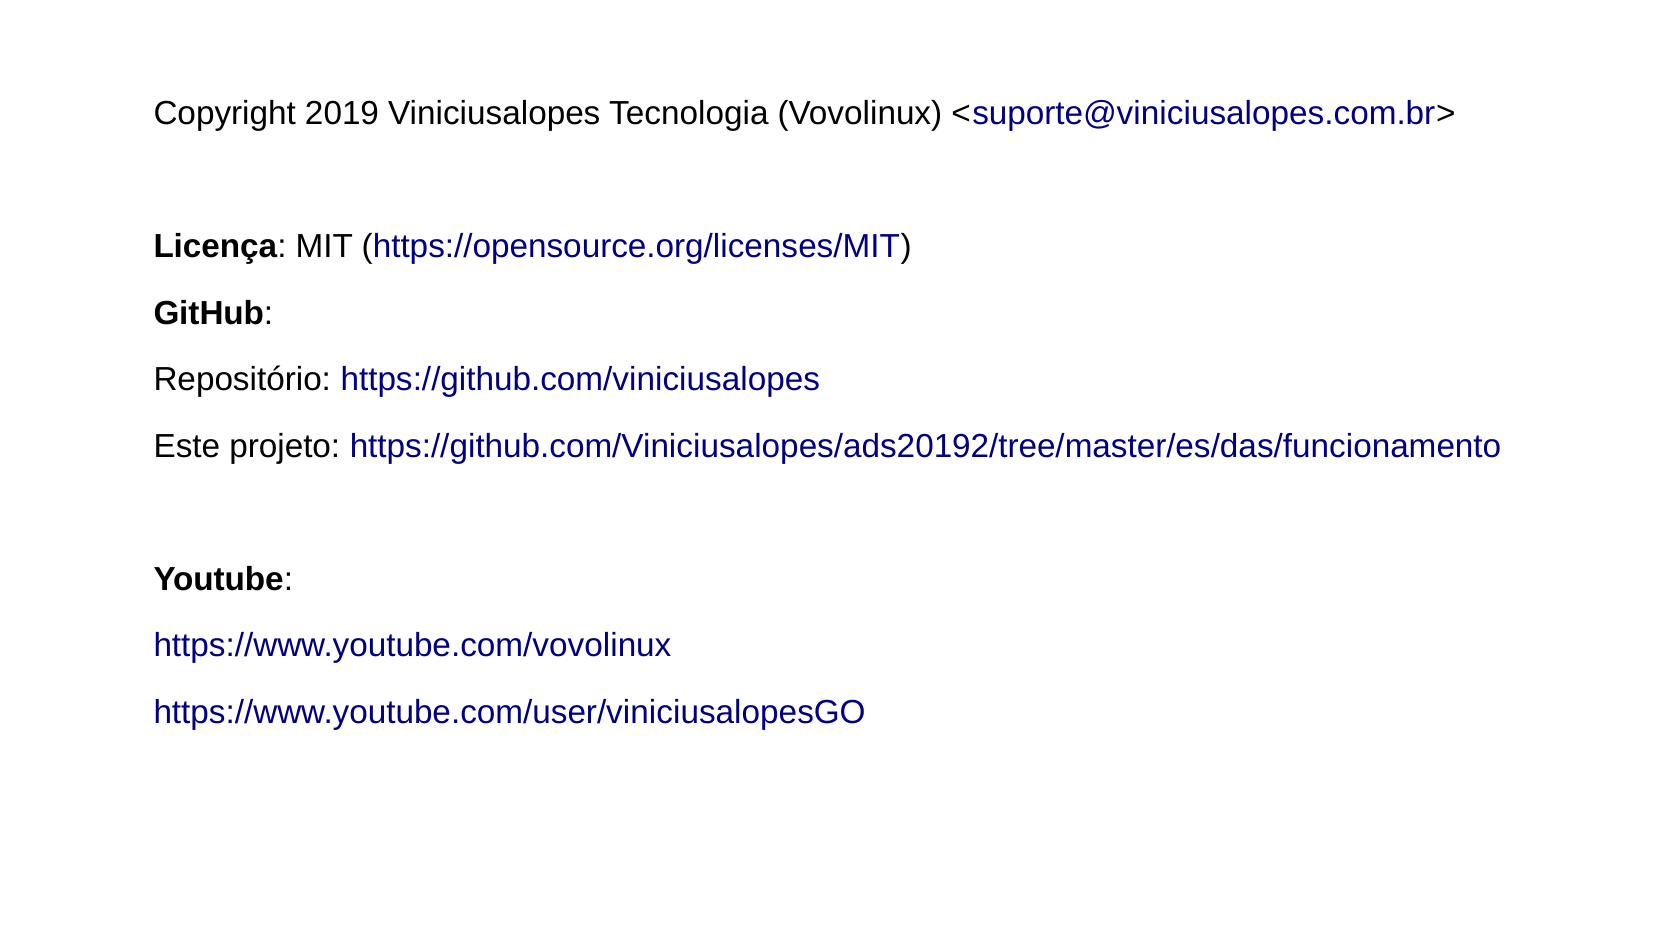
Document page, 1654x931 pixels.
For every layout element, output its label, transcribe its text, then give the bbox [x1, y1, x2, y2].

list Copyright 2019 Viniciusalopes Tecnologia (Vovolinux) <suporte@viniciusalopes.com.br> Licença: MIT (https://opensource.org/licenses/MIT) GitHub: Repositório: https://github.com/viniciusalopes Este projeto: https://github.com/Viniciusalopes/ads20192/tree/master/es/das/funcionamento Youtube: https://www.youtube.com/vovolinux https://www.youtube.com/user/viniciusalopesGO [82, 94, 1560, 839]
